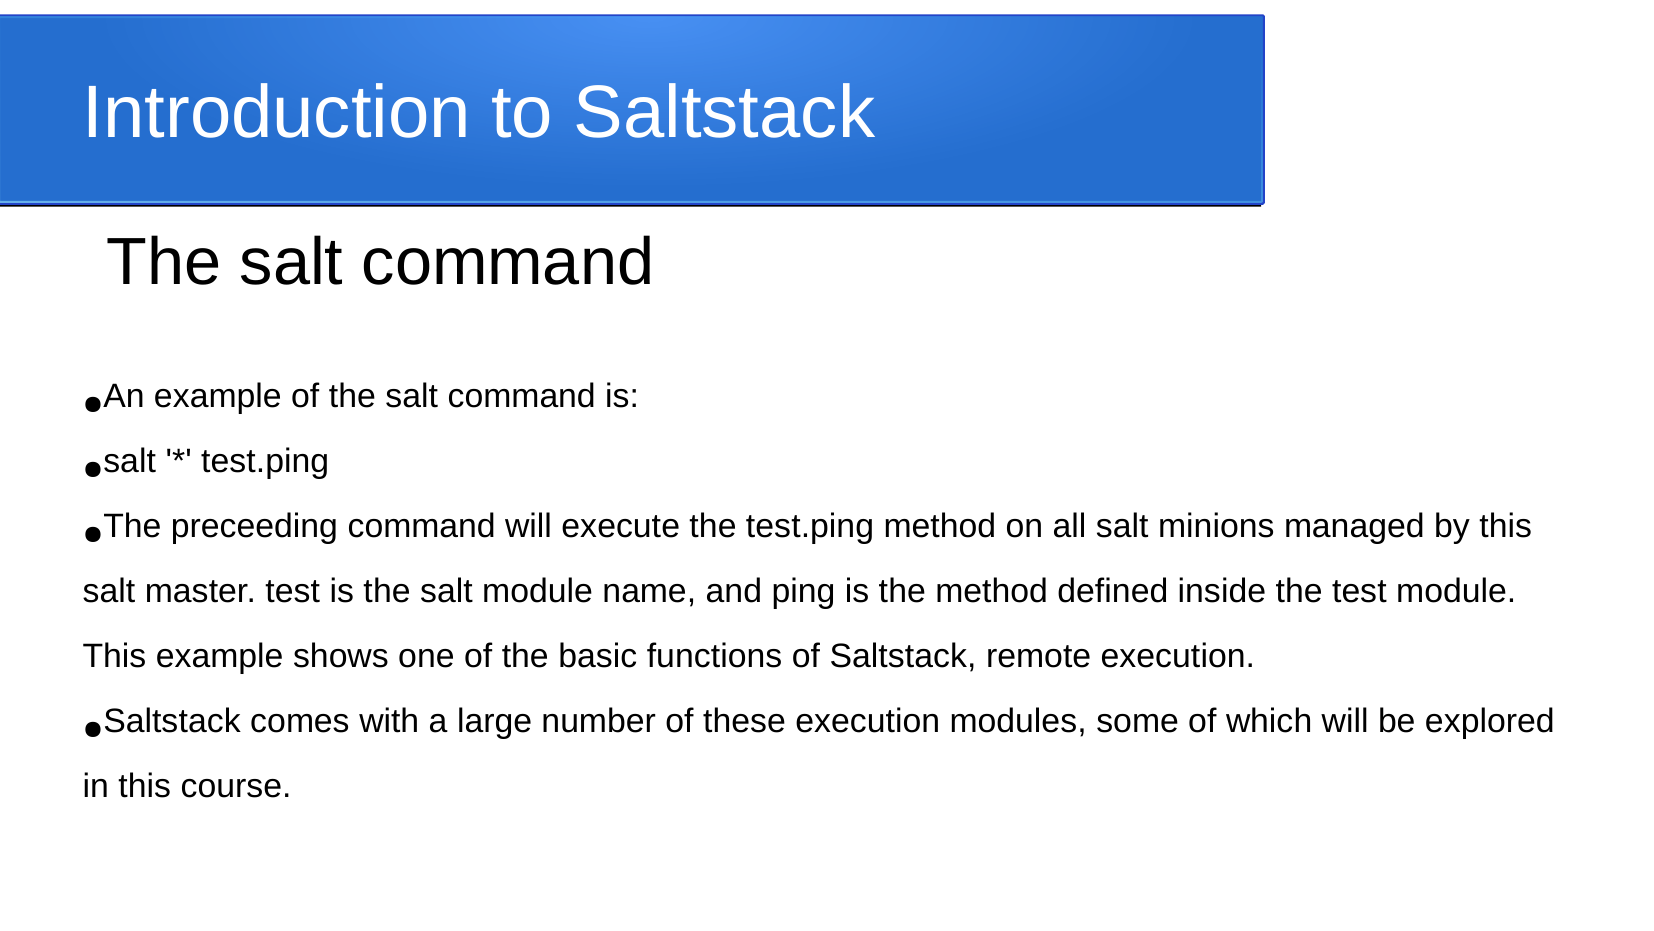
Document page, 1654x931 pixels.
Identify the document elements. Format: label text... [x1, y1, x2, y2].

subtitle The salt command An example of the salt command is: salt '*' test.ping The preceeding command will execute the test.ping method on all salt minions managed by this salt master. test is the salt module name, and ping is the method defined inside the test module. This example shows one of the basic functions of Saltstack, remote execution. Saltstack comes with a large number of these execution modules, some of which will be explored in this course. [82, 224, 1571, 829]
title Introduction to Saltstack [82, 35, 1235, 189]
